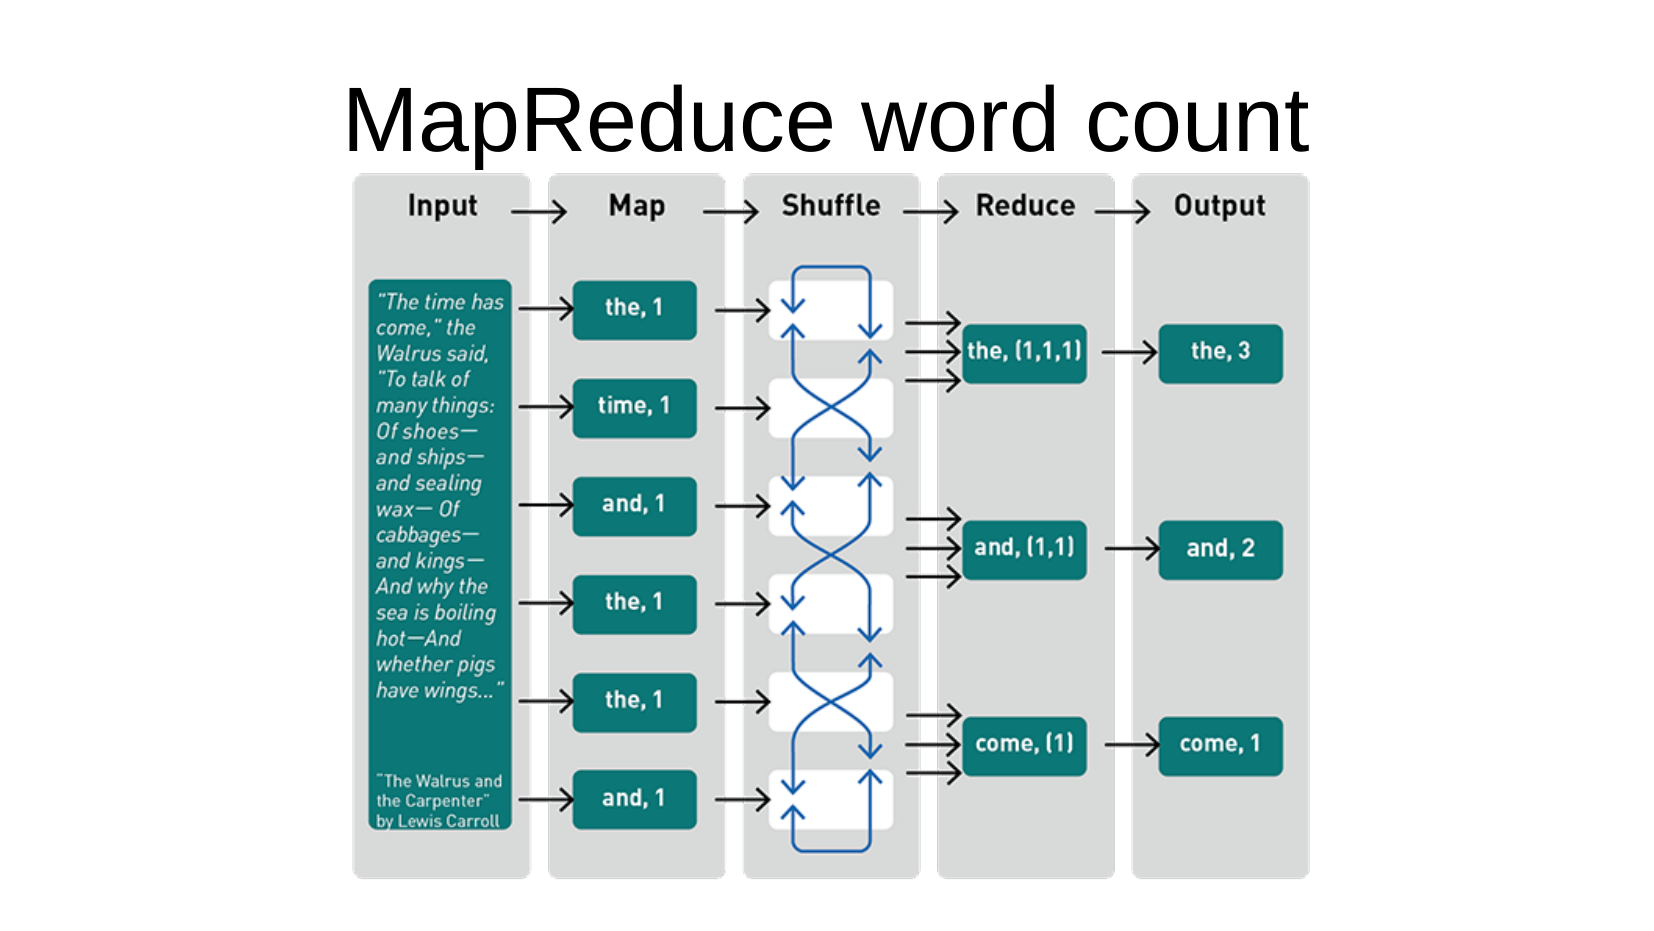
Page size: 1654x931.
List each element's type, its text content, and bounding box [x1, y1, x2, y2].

text_box MapReduce word count [82, 37, 1571, 193]
picture [300, 193, 1363, 926]
